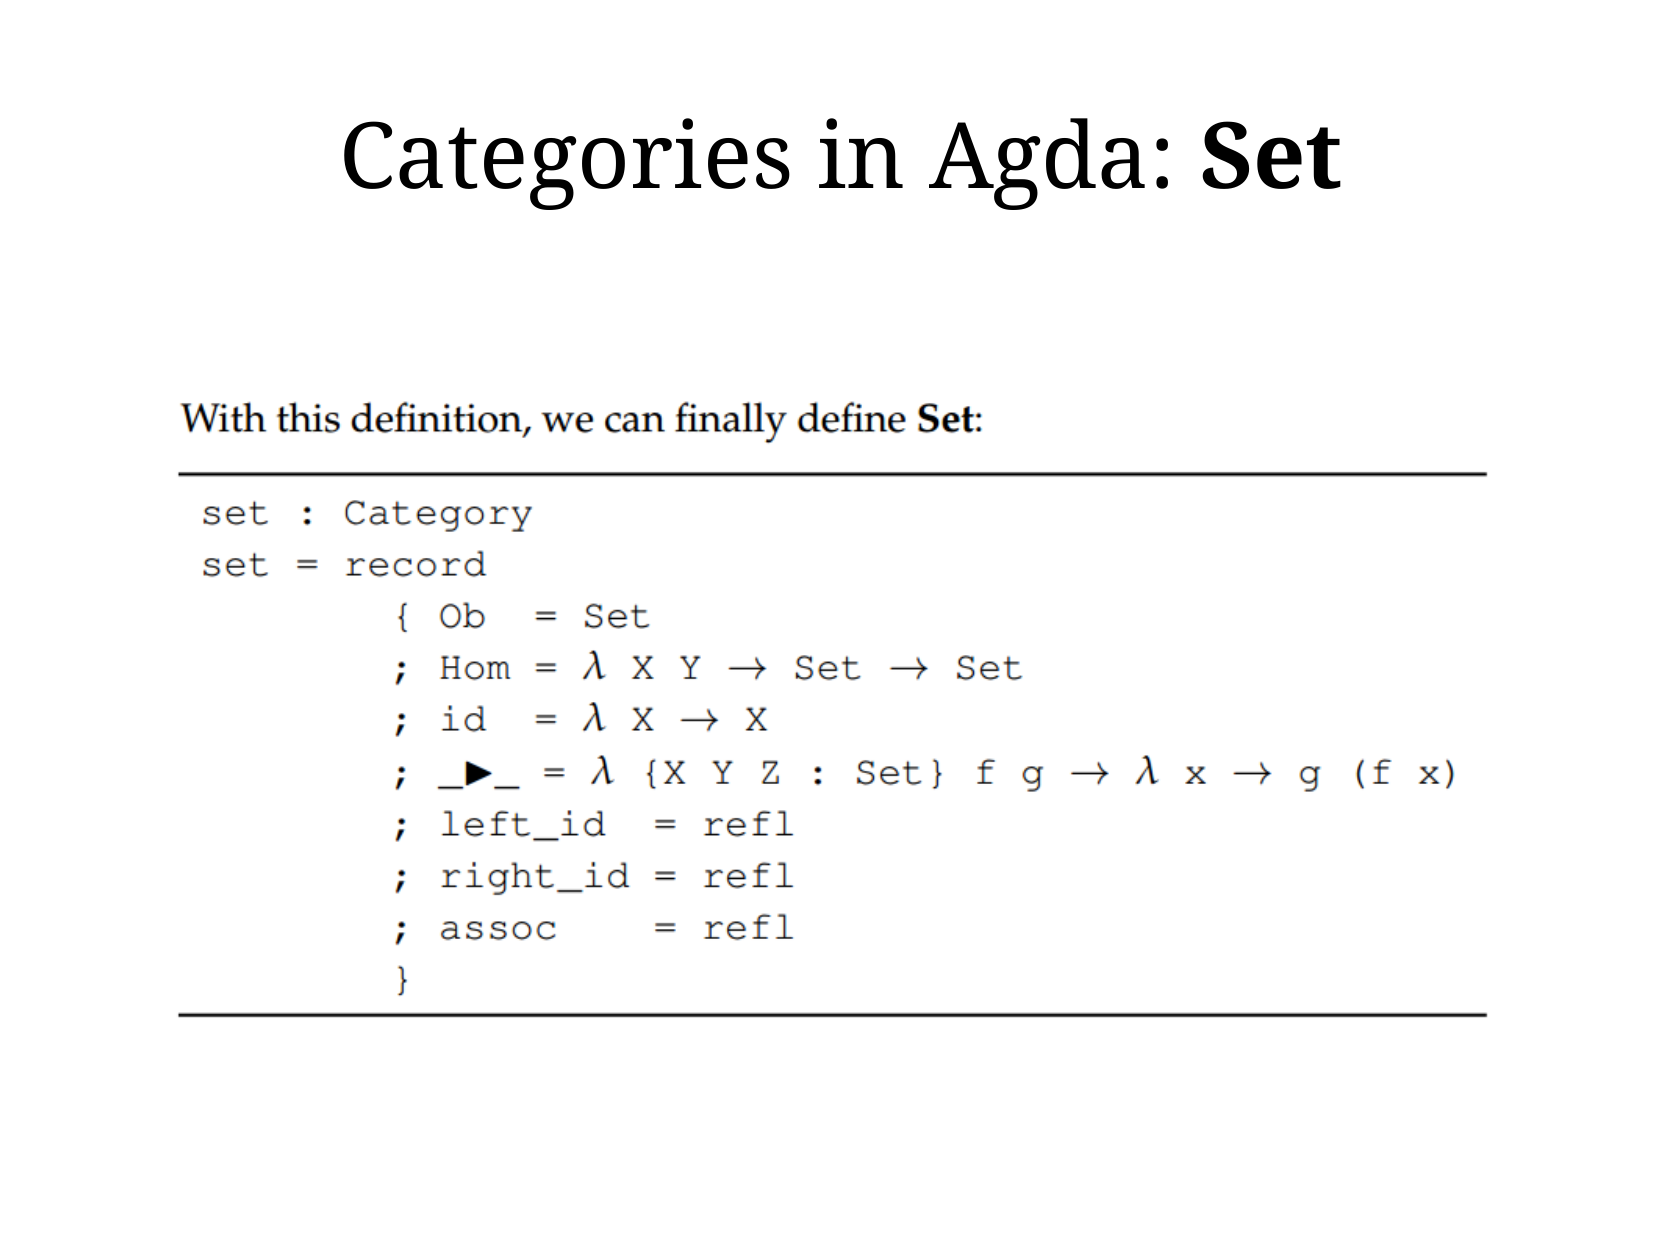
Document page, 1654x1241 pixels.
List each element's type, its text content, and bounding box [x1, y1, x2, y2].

picture [171, 391, 1492, 1022]
title Categories in Agda: Set [59, 22, 1625, 284]
